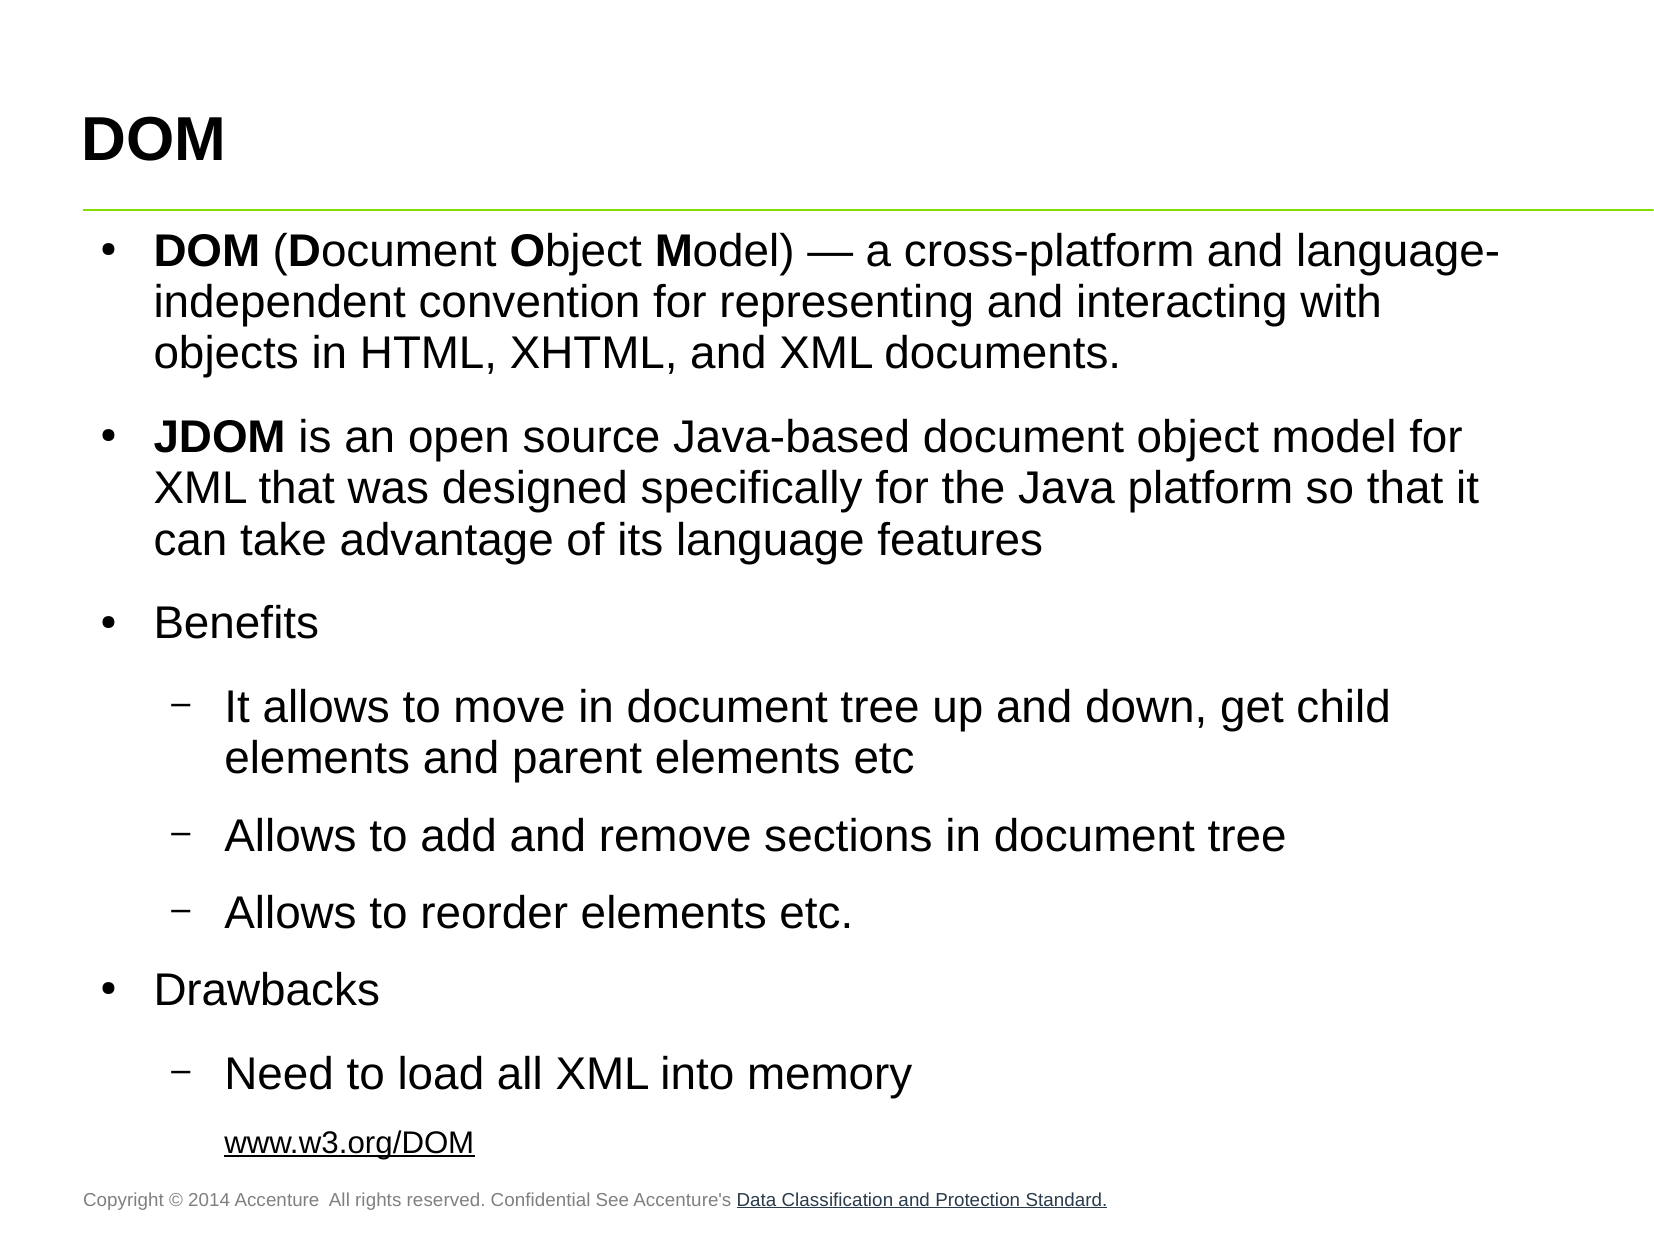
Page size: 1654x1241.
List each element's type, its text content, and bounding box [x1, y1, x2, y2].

list DOM (Document Object Model) — a cross-platform and language-independent convention for representing and interacting with objects in HTML, XHTML, and XML documents. JDOM is an open source Java-based document object model for XML that was designed specifically for the Java platform so that it can take advantage of its language features Benefits It allows to move in document tree up and down, get child elements and parent elements etc Allows to add and remove sections in document tree Allows to reorder elements etc. Drawbacks Need to load all XML into memory www.w3.org/DOM [82, 225, 1538, 1186]
title DOM [81, 68, 1654, 211]
